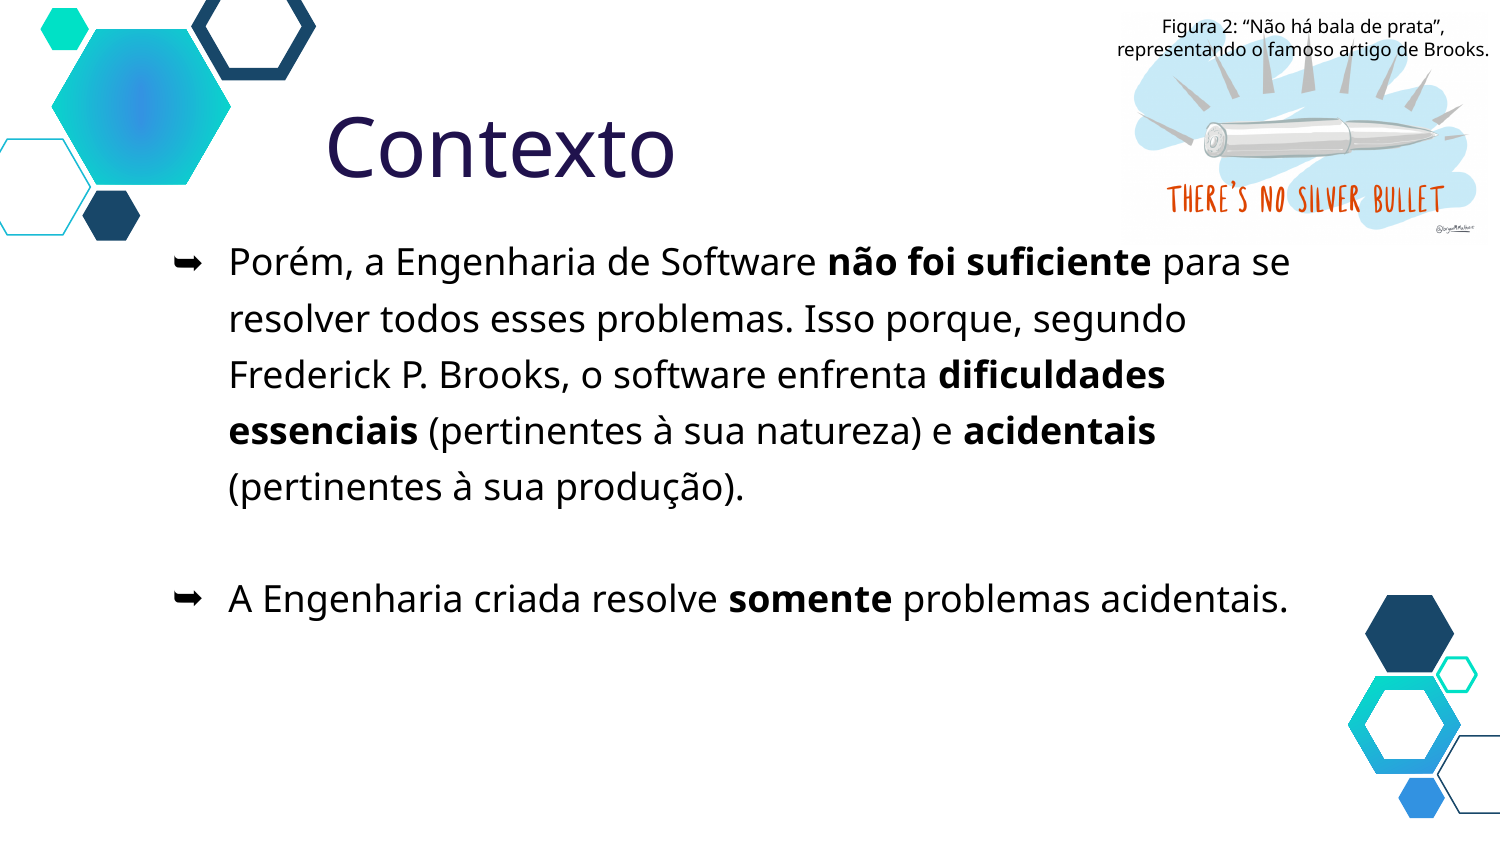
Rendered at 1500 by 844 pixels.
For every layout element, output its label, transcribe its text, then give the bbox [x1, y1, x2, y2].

title Contexto [309, 103, 1121, 209]
picture [1121, 65, 1488, 245]
list Porém, a Engenharia de Software não foi suficiente para se resolver todos esses problemas. Isso porque, segundo Frederick P. Brooks, o software enfrenta dificuldades essenciais (pertinentes à sua natureza) e acidentais (pertinentes à sua produção). A Engenharia criada resolve somente problemas acidentais. [138, 212, 1318, 755]
text_box Figura 2: “Não há bala de prata”, representando o famoso artigo de Brooks. [1081, 0, 1500, 65]
